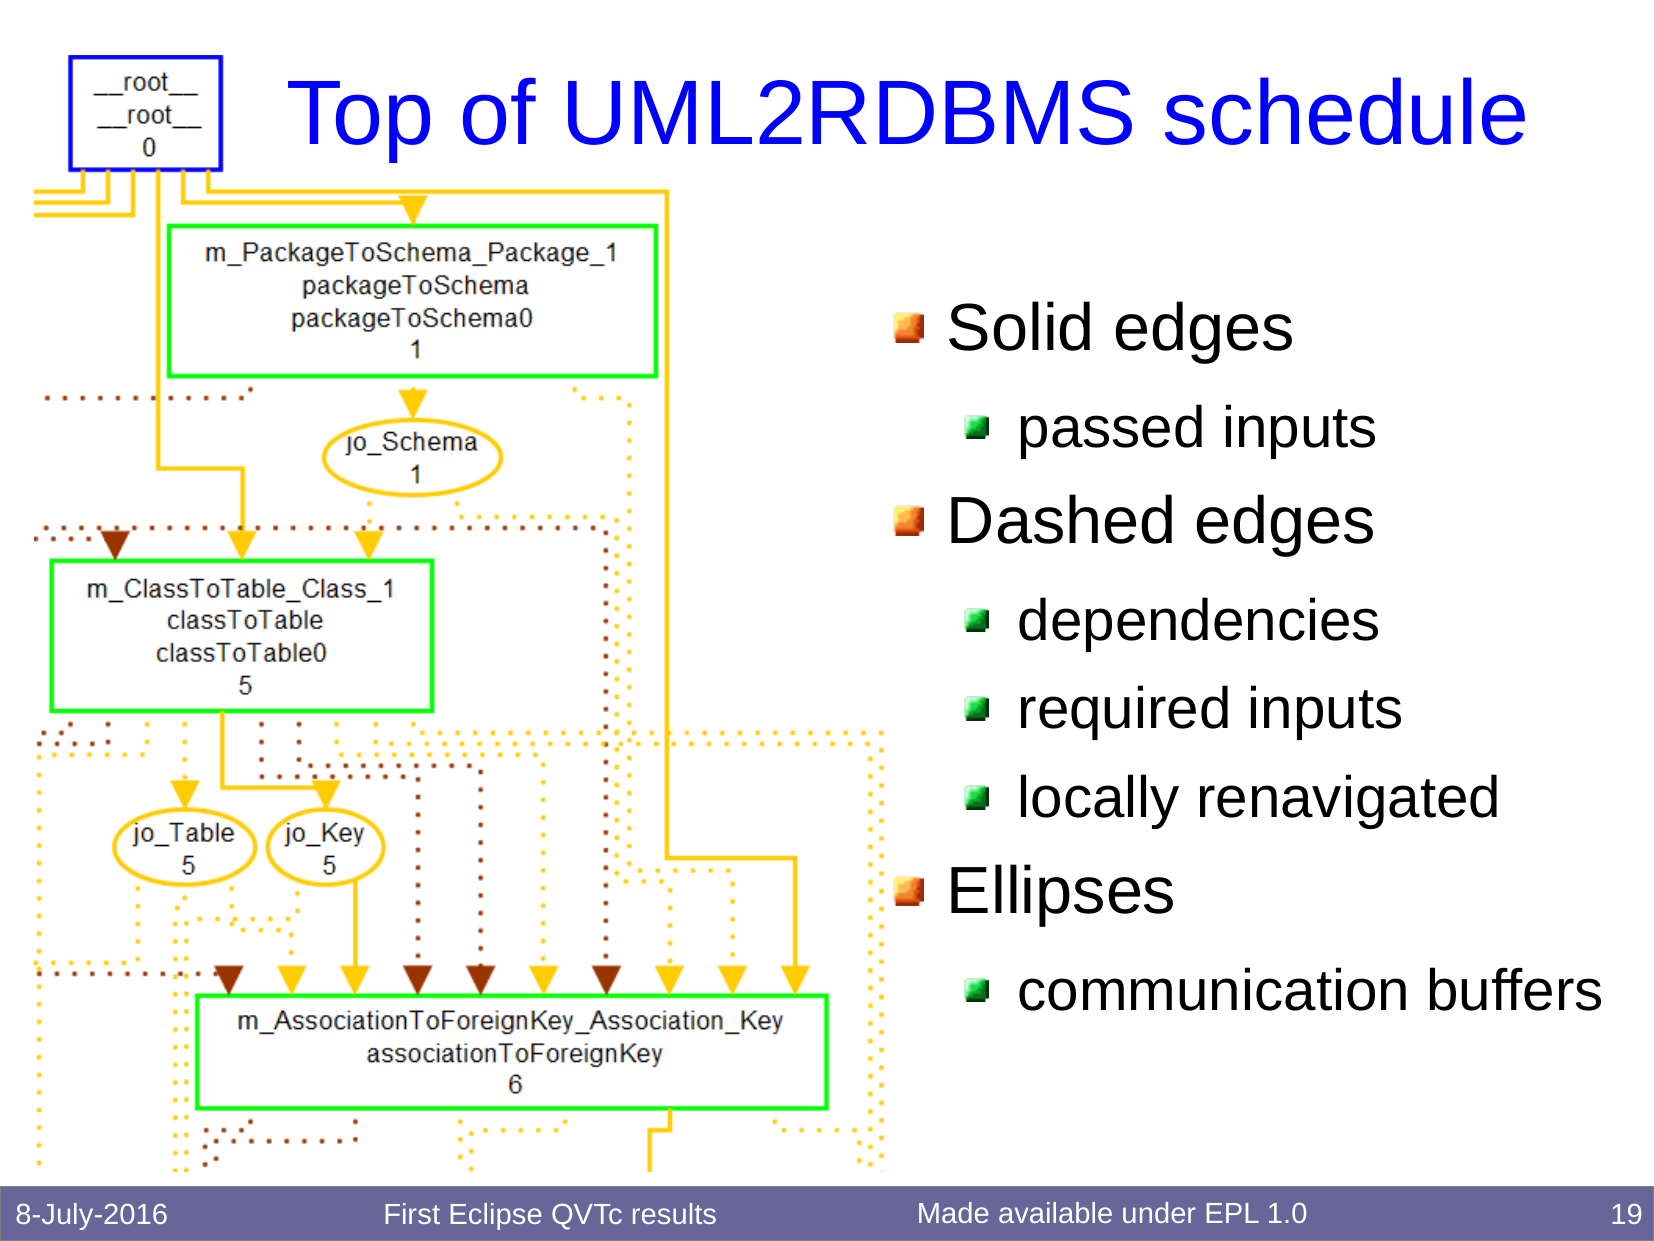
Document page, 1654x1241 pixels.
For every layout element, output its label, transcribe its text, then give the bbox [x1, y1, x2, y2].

list Solid edges passed inputs Dashed edges dependencies required inputs locally renavigated Ellipses communication buffers [875, 290, 1617, 1109]
title Top of UML2RDBMS schedule [164, 9, 1653, 217]
picture [34, 55, 884, 1172]
